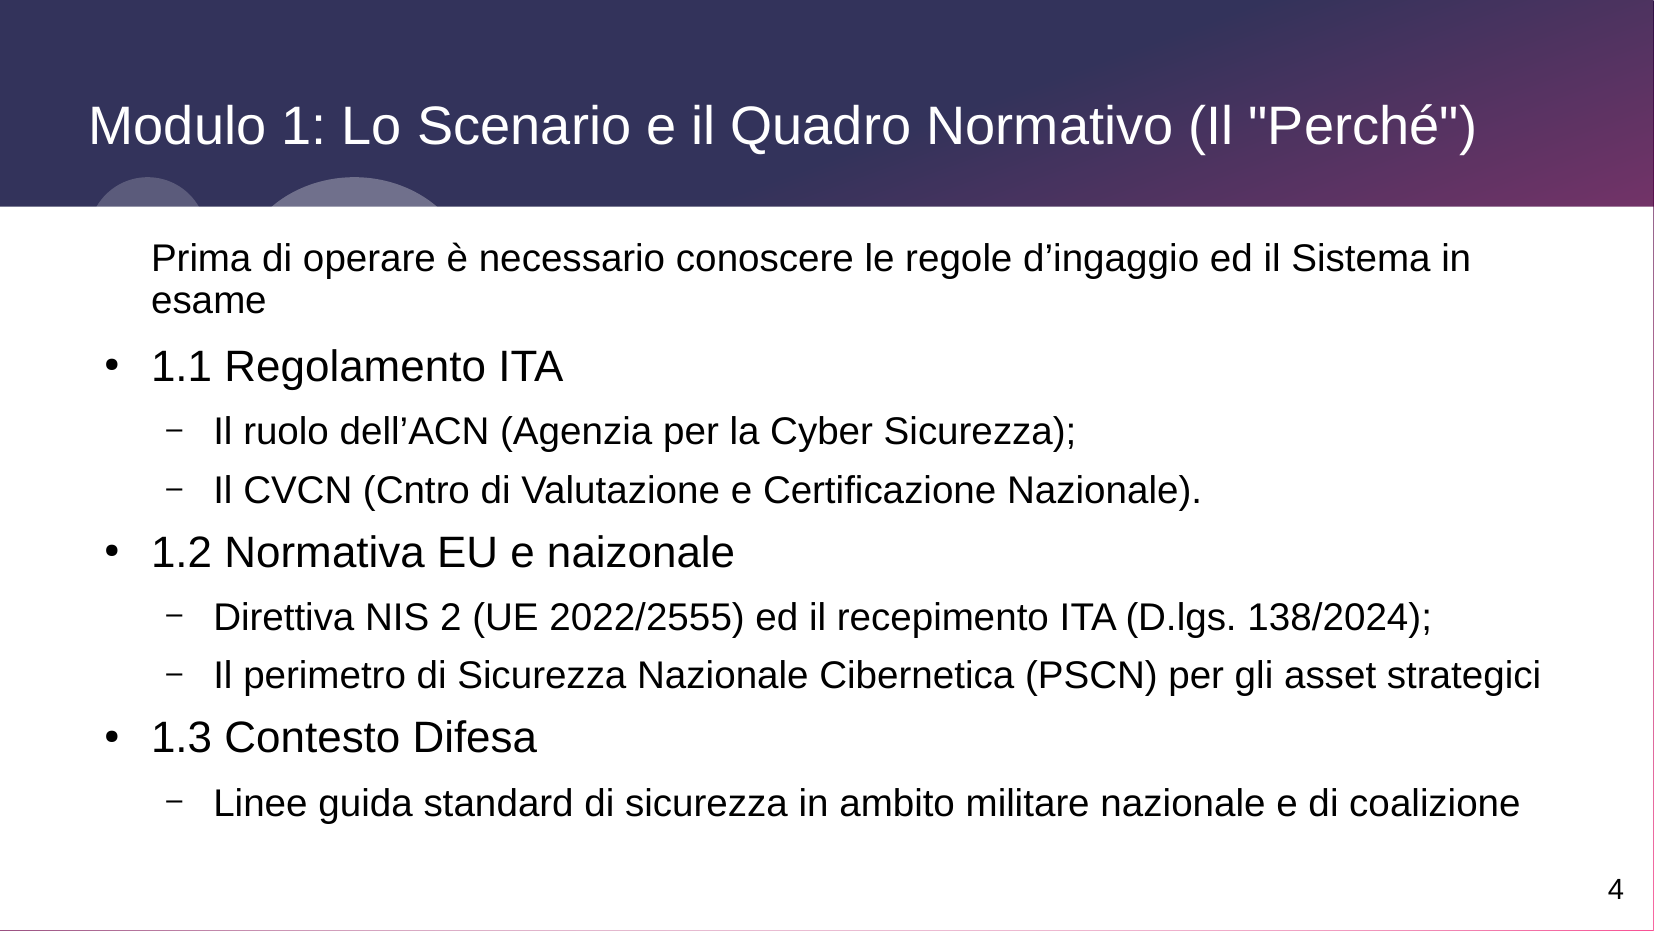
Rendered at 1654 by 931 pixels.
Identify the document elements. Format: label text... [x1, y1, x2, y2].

title Modulo 1: Lo Scenario e il Quadro Normativo (Il "Perché") [88, 44, 1565, 207]
list Prima di operare è necessario conoscere le regole d’ingaggio ed il Sistema in esame 1.1 Regolamento ITA Il ruolo dell’ACN (Agenzia per la Cyber Sicurezza); Il CVCN (Cntro di Valutazione e Certificazione Nazionale). 1.2 Normativa EU e naizonale Direttiva NIS 2 (UE 2022/2555) ed il recepimento ITA (D.lgs. 138/2024); Il perimetro di Sicurezza Nazionale Cibernetica (PSCN) per gli asset strategici 1.3 Contesto Difesa Linee guida standard di sicurezza in ambito militare nazionale e di coalizione [88, 236, 1565, 827]
